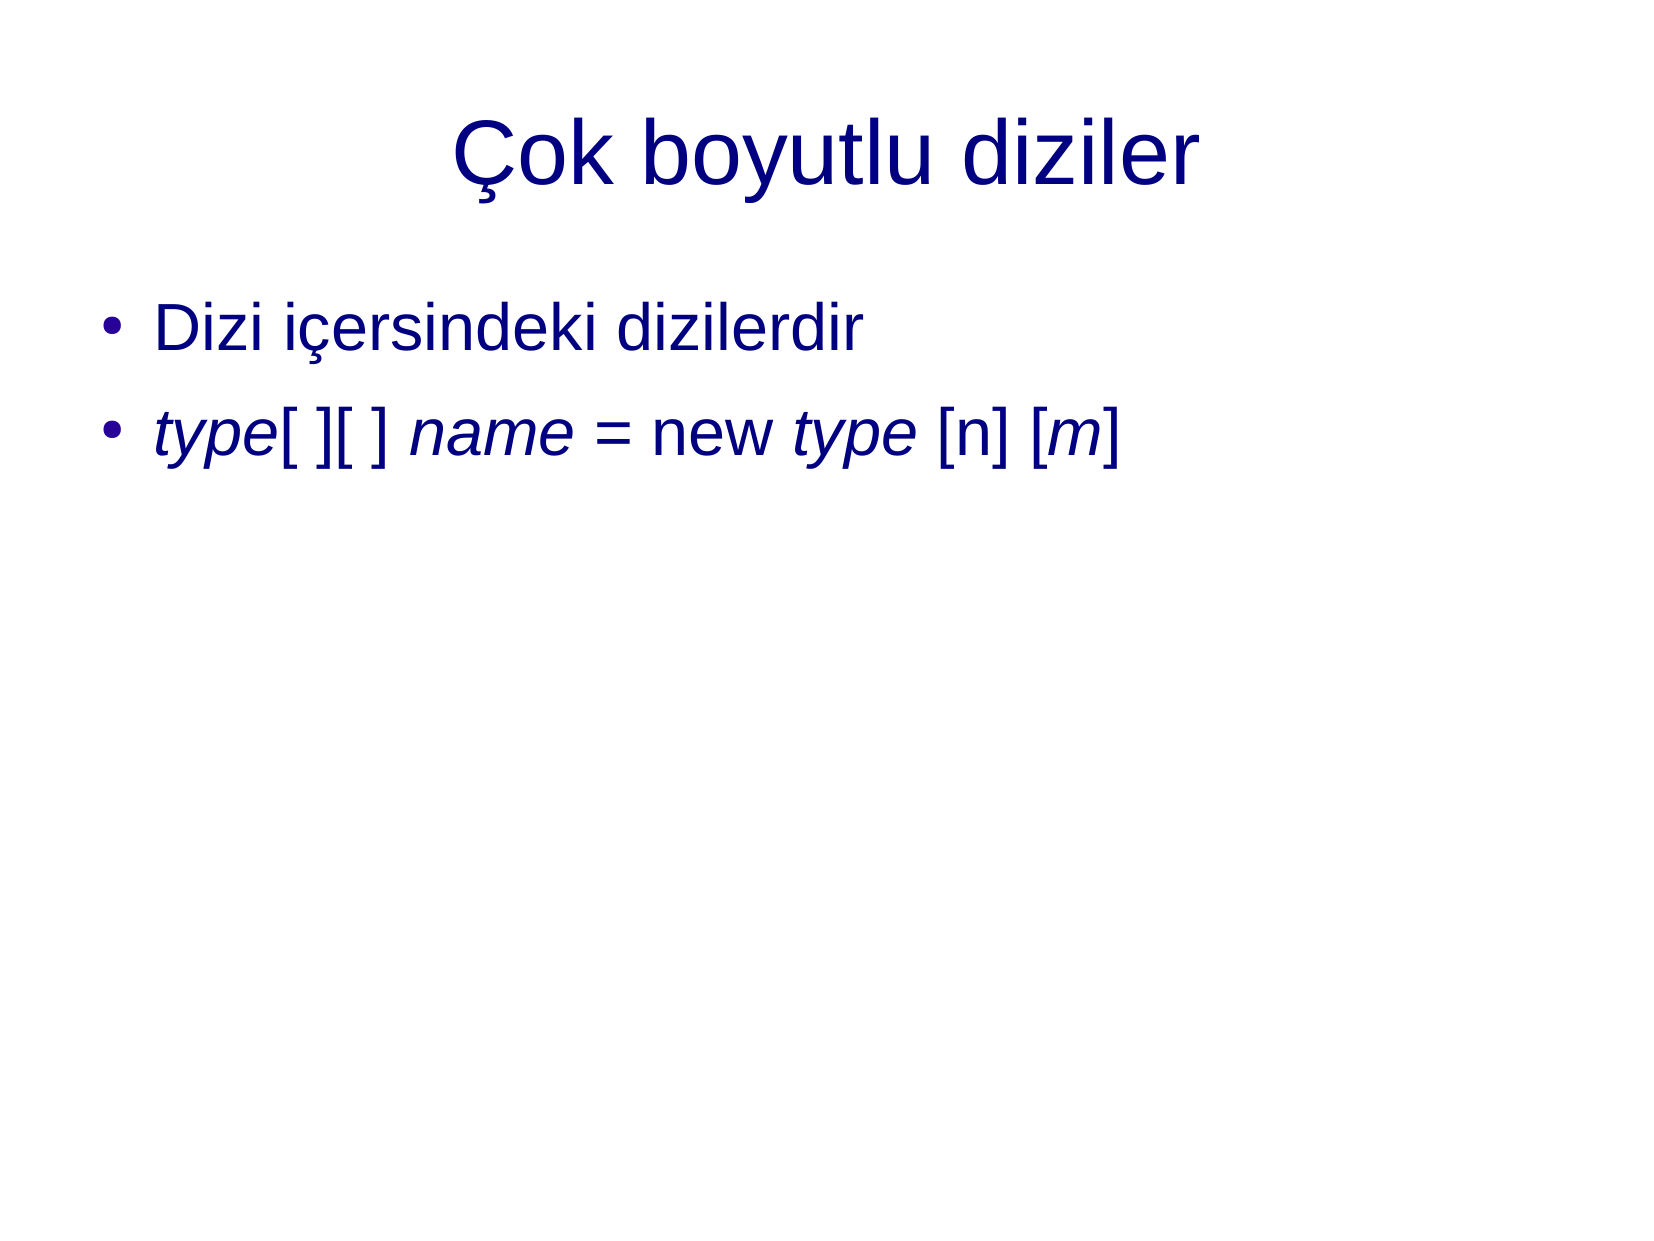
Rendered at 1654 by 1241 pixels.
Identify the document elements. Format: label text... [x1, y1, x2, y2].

list Dizi içersindeki dizilerdir type[ ][ ] name = new type [n] [m] [82, 290, 1571, 1109]
title Çok boyutlu diziler [82, 49, 1571, 257]
